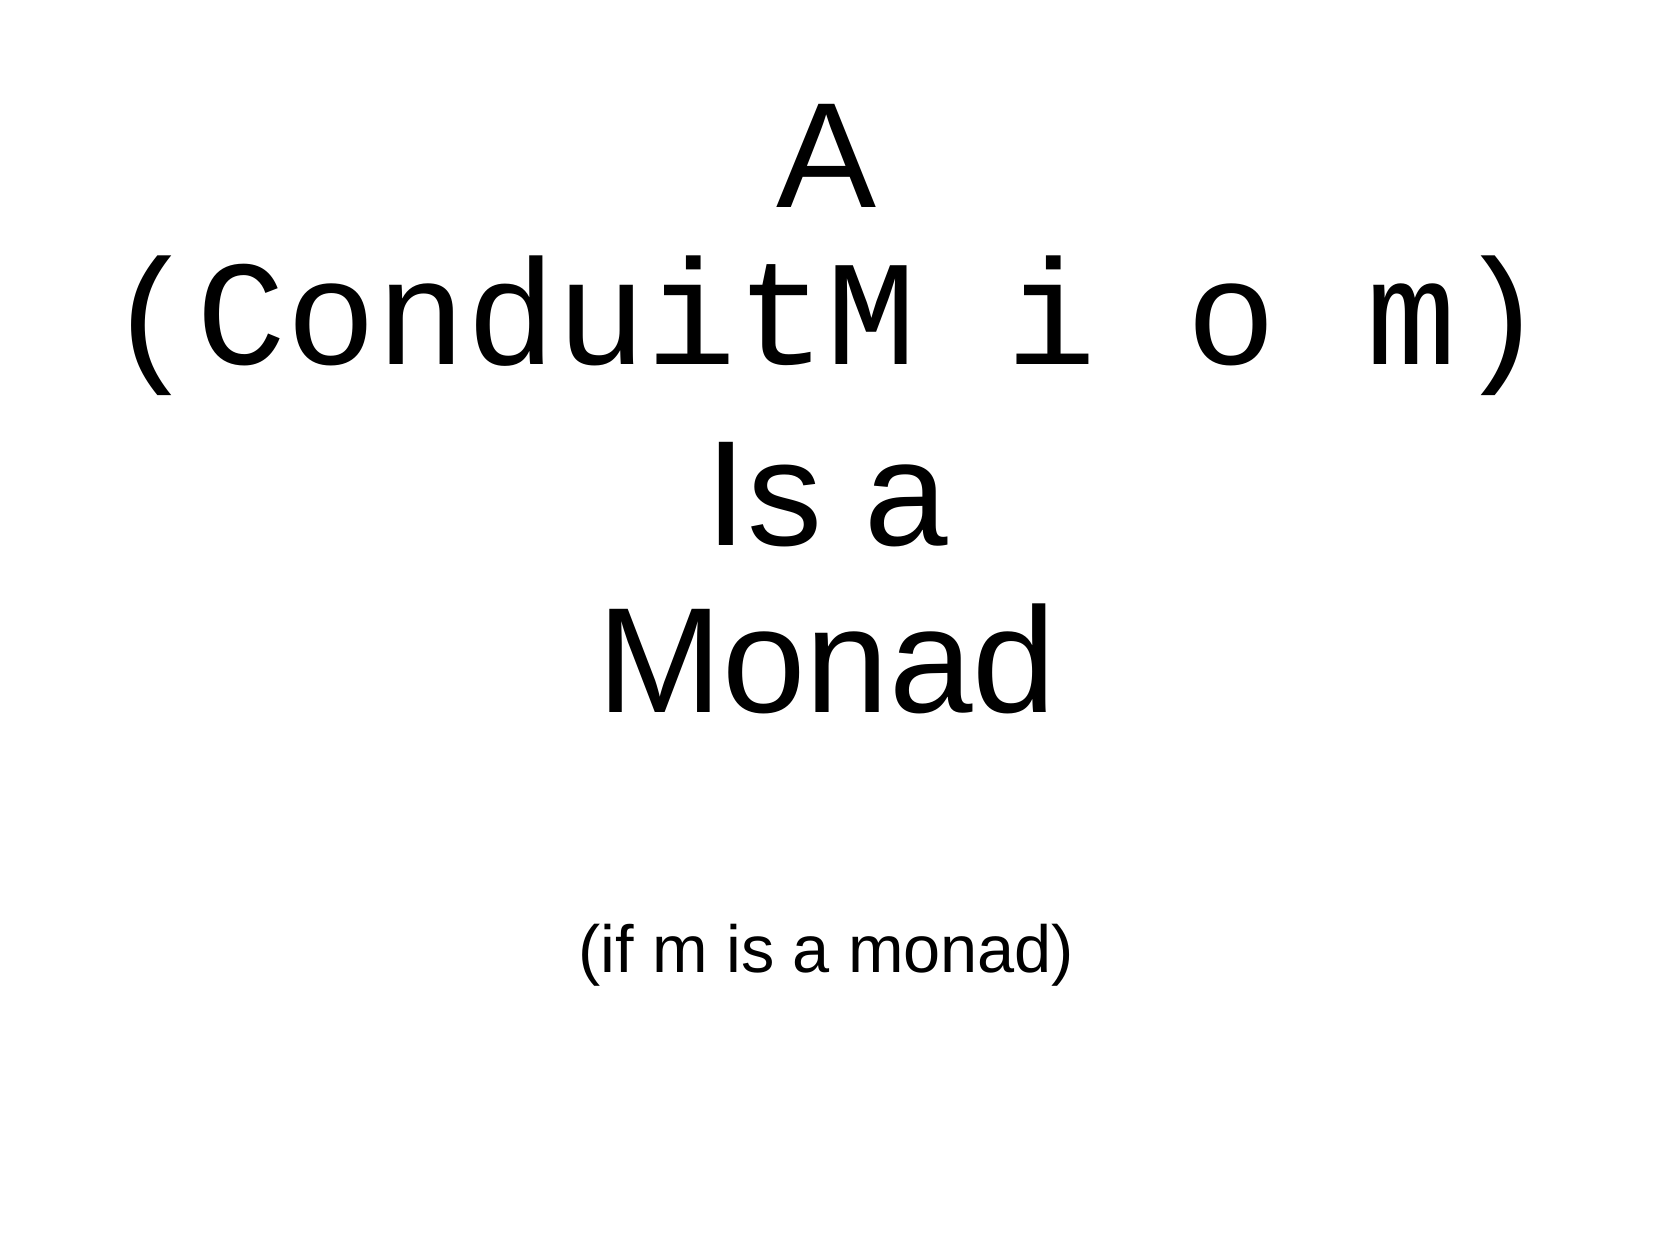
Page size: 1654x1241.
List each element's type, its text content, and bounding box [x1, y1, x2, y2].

subtitle A (ConduitM i o m) Is a Monad (if m is a monad) [82, 49, 1571, 1010]
